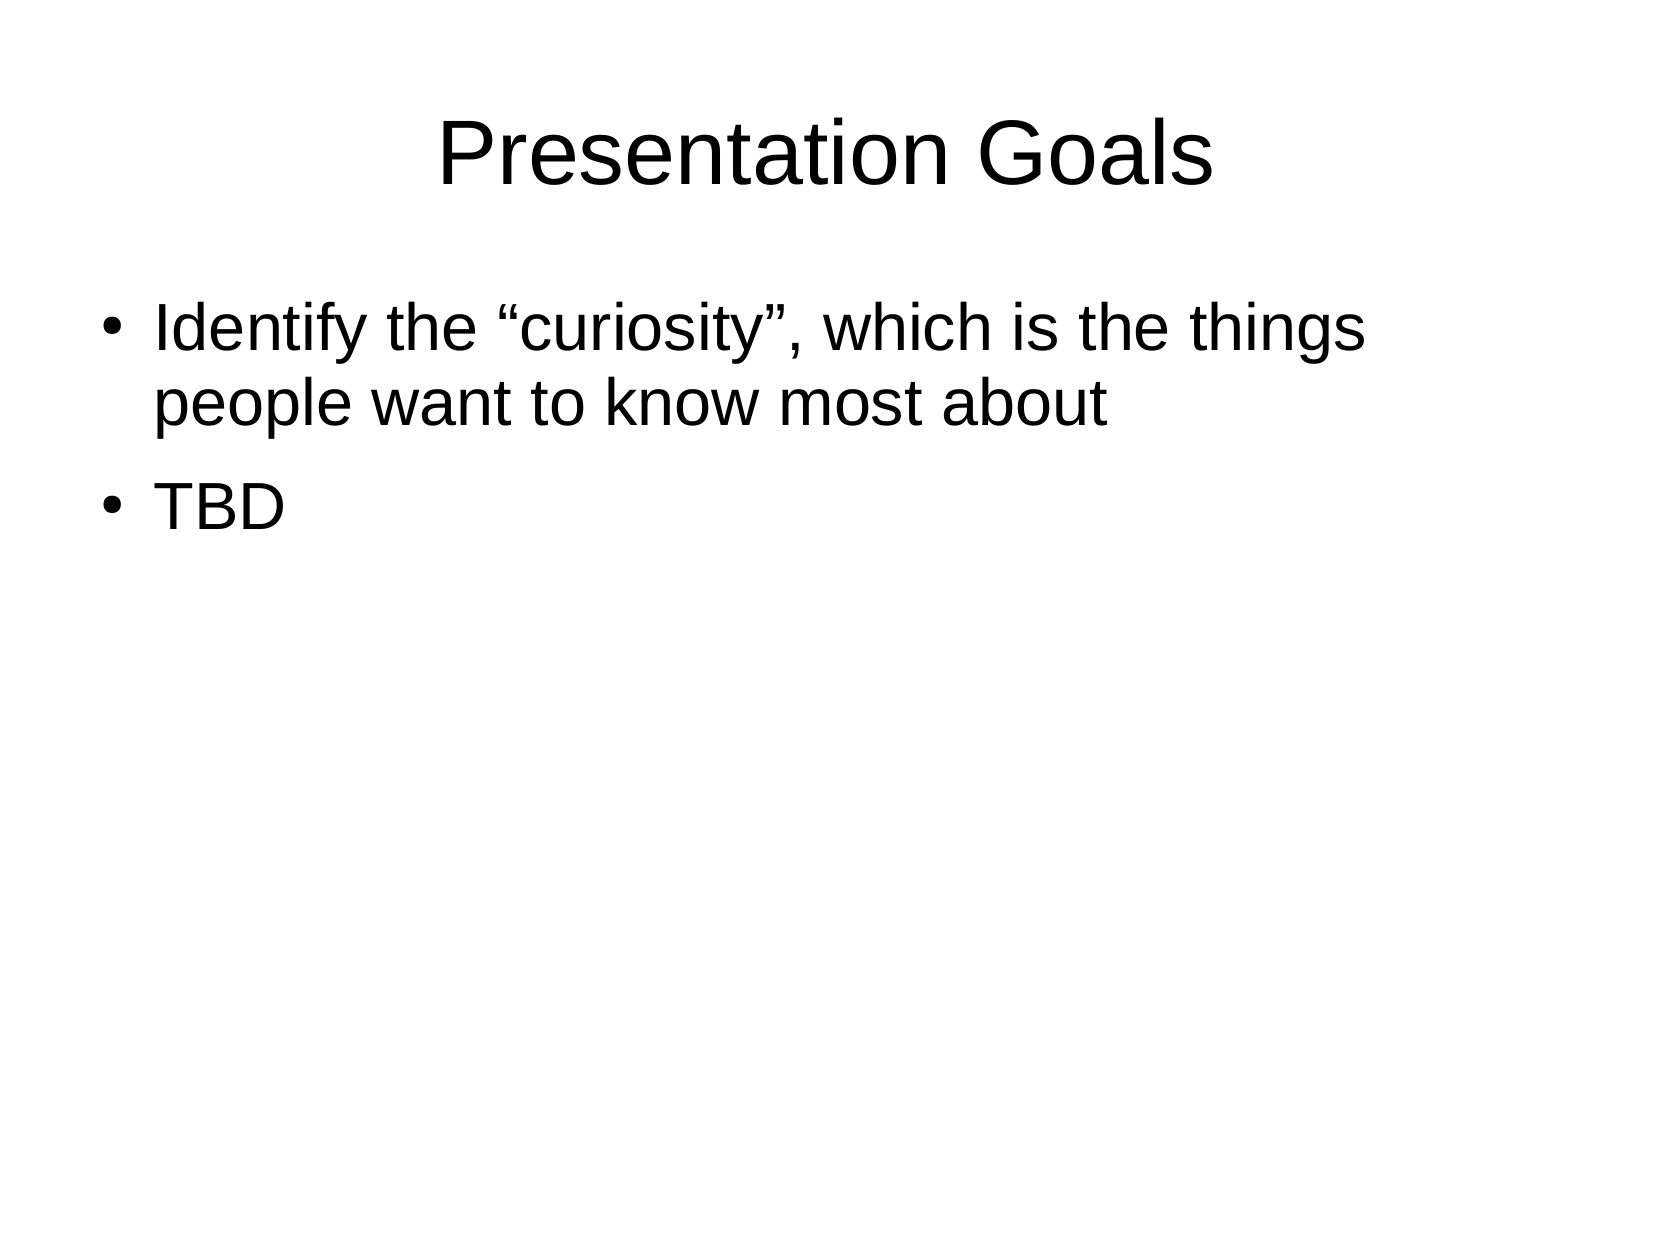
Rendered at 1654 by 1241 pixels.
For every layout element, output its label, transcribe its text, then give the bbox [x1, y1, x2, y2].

list Identify the “curiosity”, which is the things people want to know most about TBD [82, 290, 1571, 1010]
title Presentation Goals [82, 49, 1571, 257]
